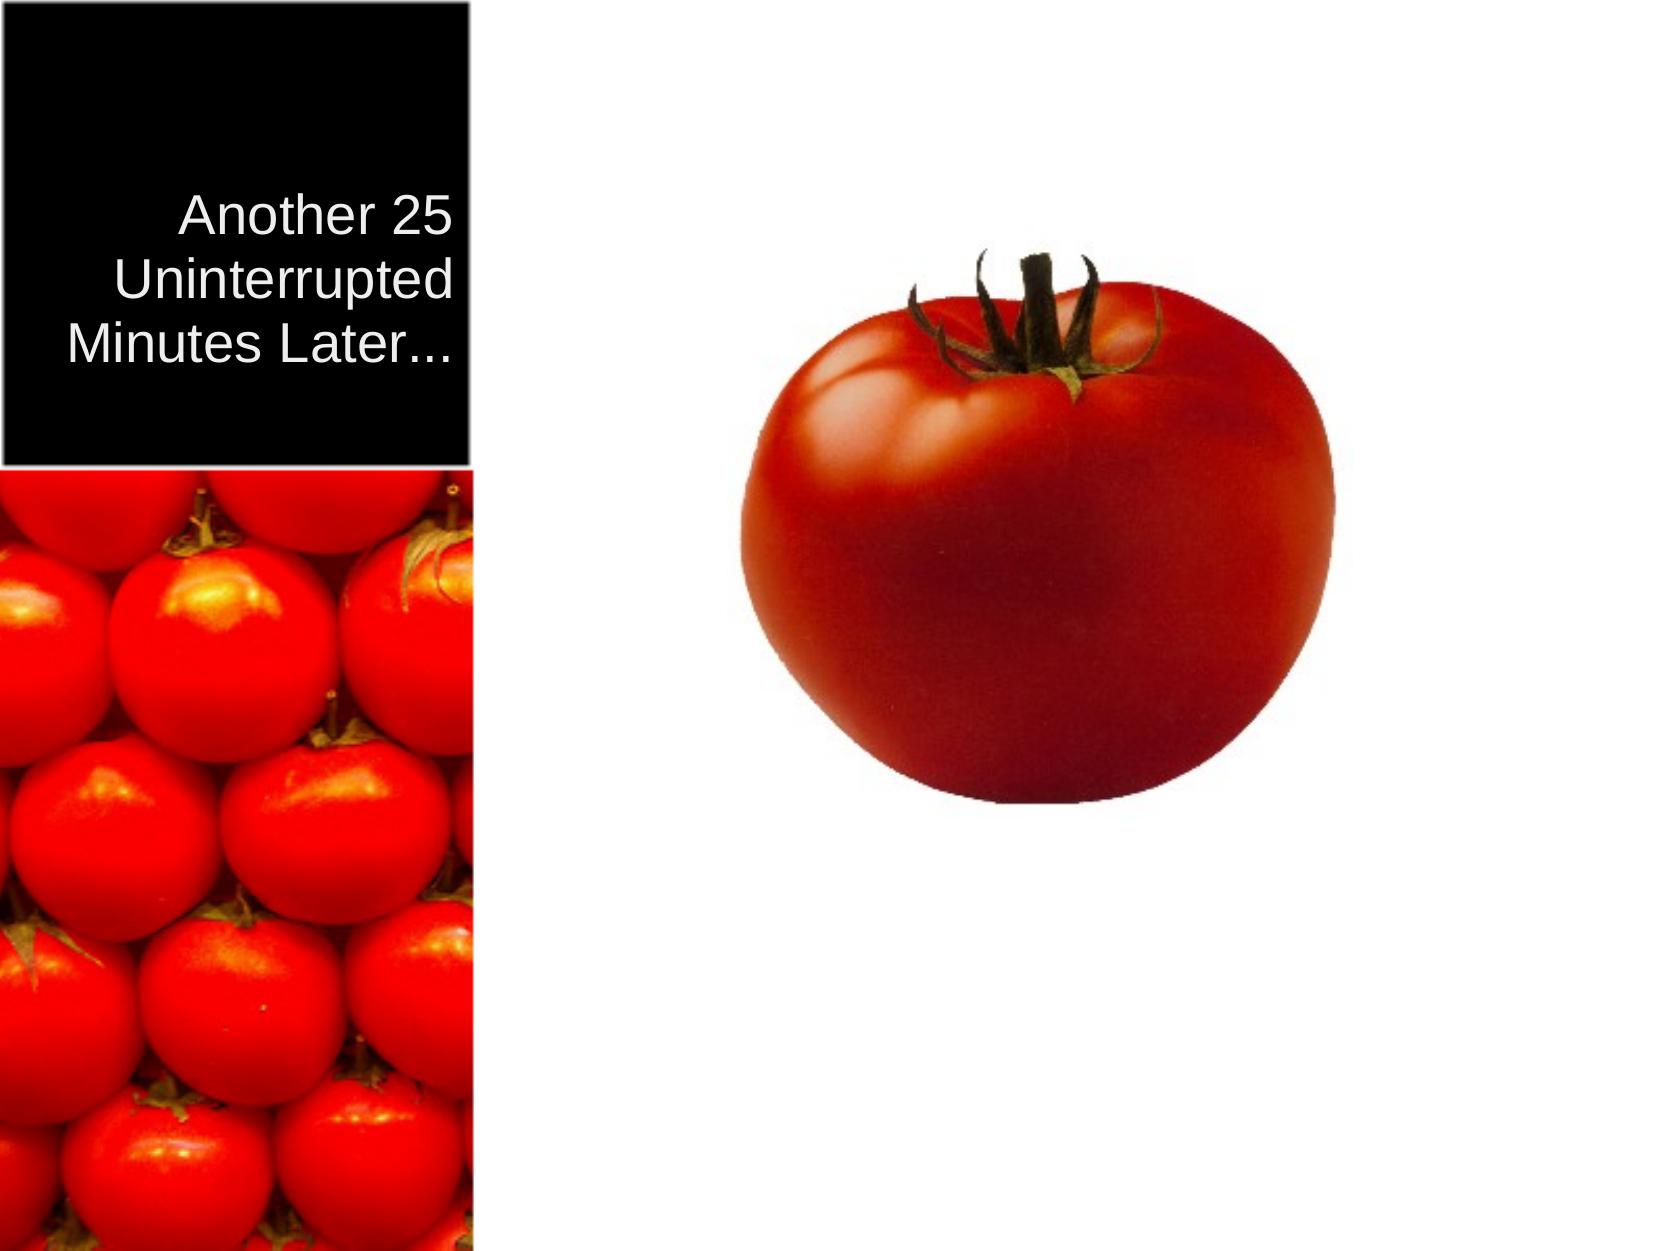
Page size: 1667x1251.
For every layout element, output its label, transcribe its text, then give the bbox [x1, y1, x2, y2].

picture [0, 0, 1667, 1251]
text_box Another 25 Uninterrupted Minutes Later... [24, 183, 455, 376]
